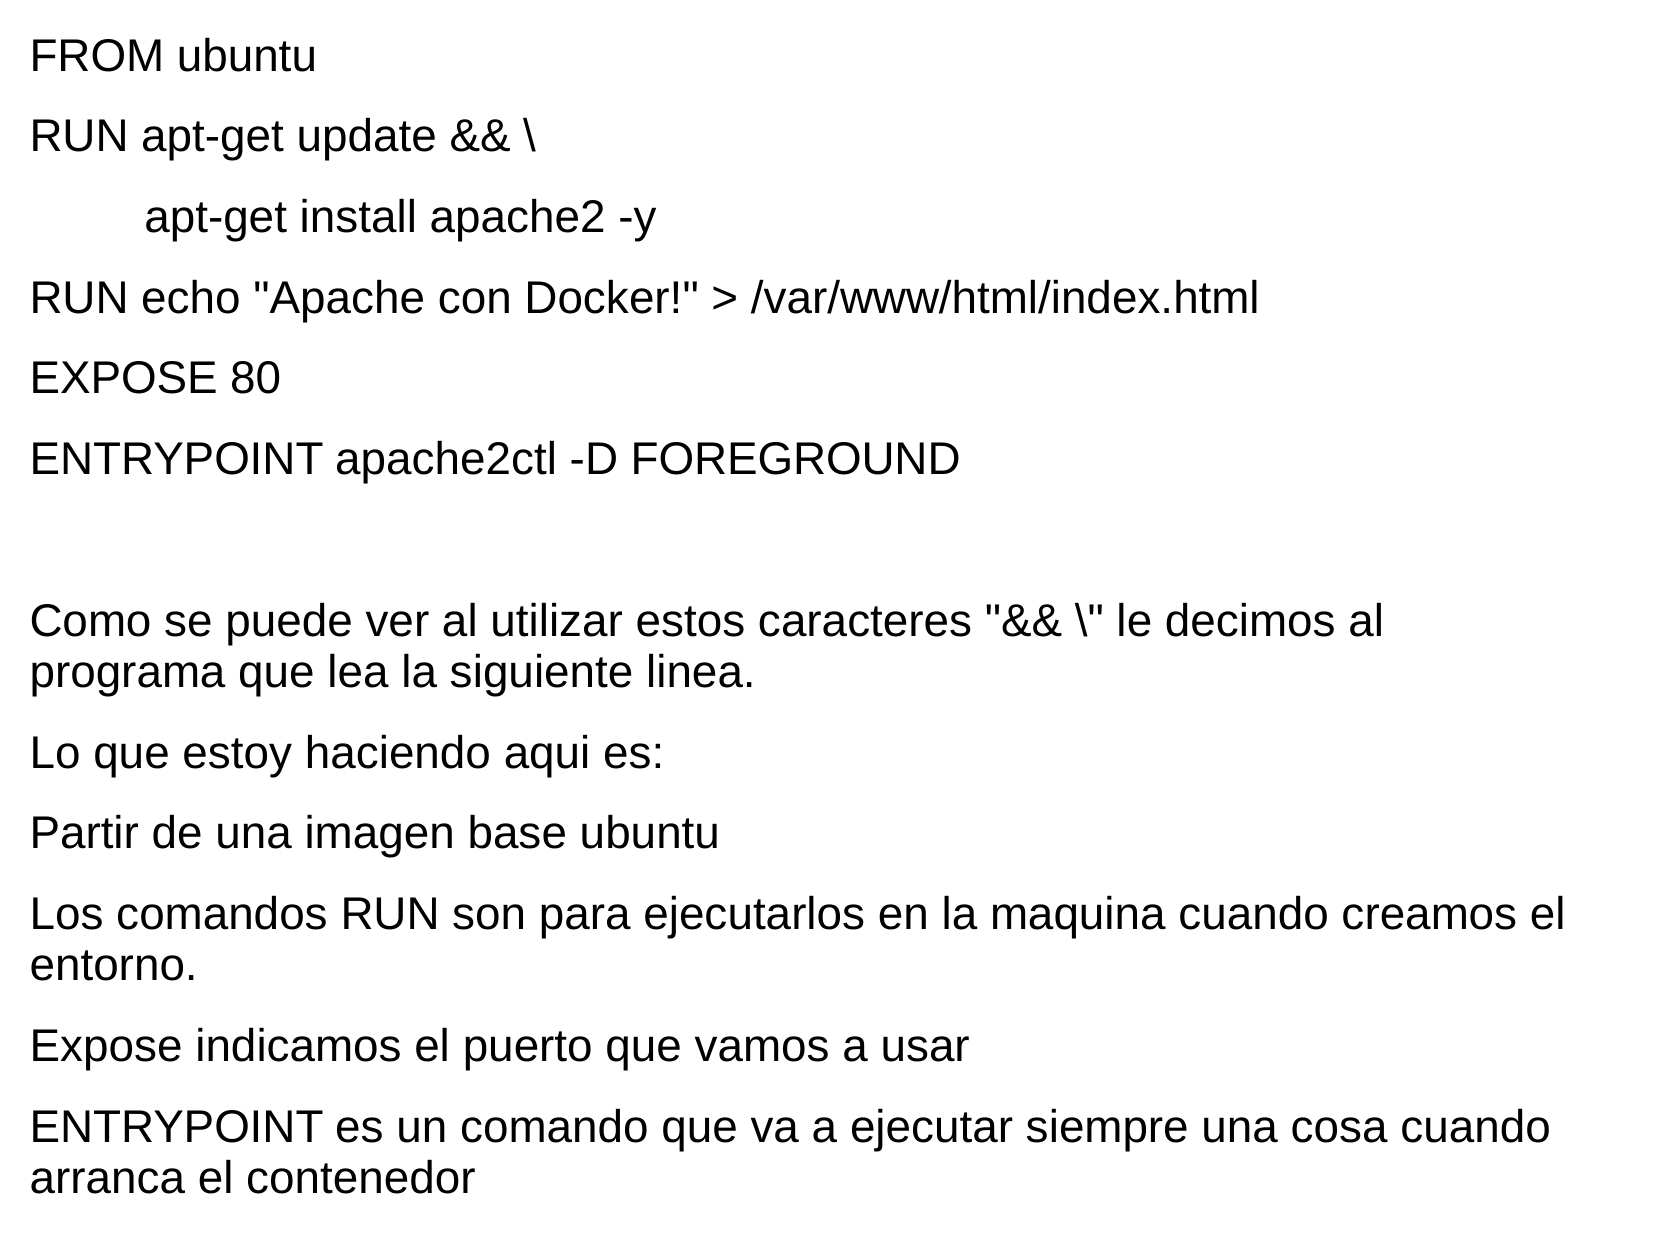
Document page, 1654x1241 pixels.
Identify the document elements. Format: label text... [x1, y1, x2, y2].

list FROM ubuntu RUN apt-get update && \ apt-get install apache2 -y RUN echo "Apache con Docker!" > /var/www/html/index.html EXPOSE 80 ENTRYPOINT apache2ctl -D FOREGROUND Como se puede ver al utilizar estos caracteres "&& \" le decimos al programa que lea la siguiente linea. Lo que estoy haciendo aqui es: Partir de una imagen base ubuntu Los comandos RUN son para ejecutarlos en la maquina cuando creamos el entorno. Expose indicamos el puerto que vamos a usar ENTRYPOINT es un comando que va a ejecutar siempre una cosa cuando arranca el contenedor [29, 29, 1577, 1241]
